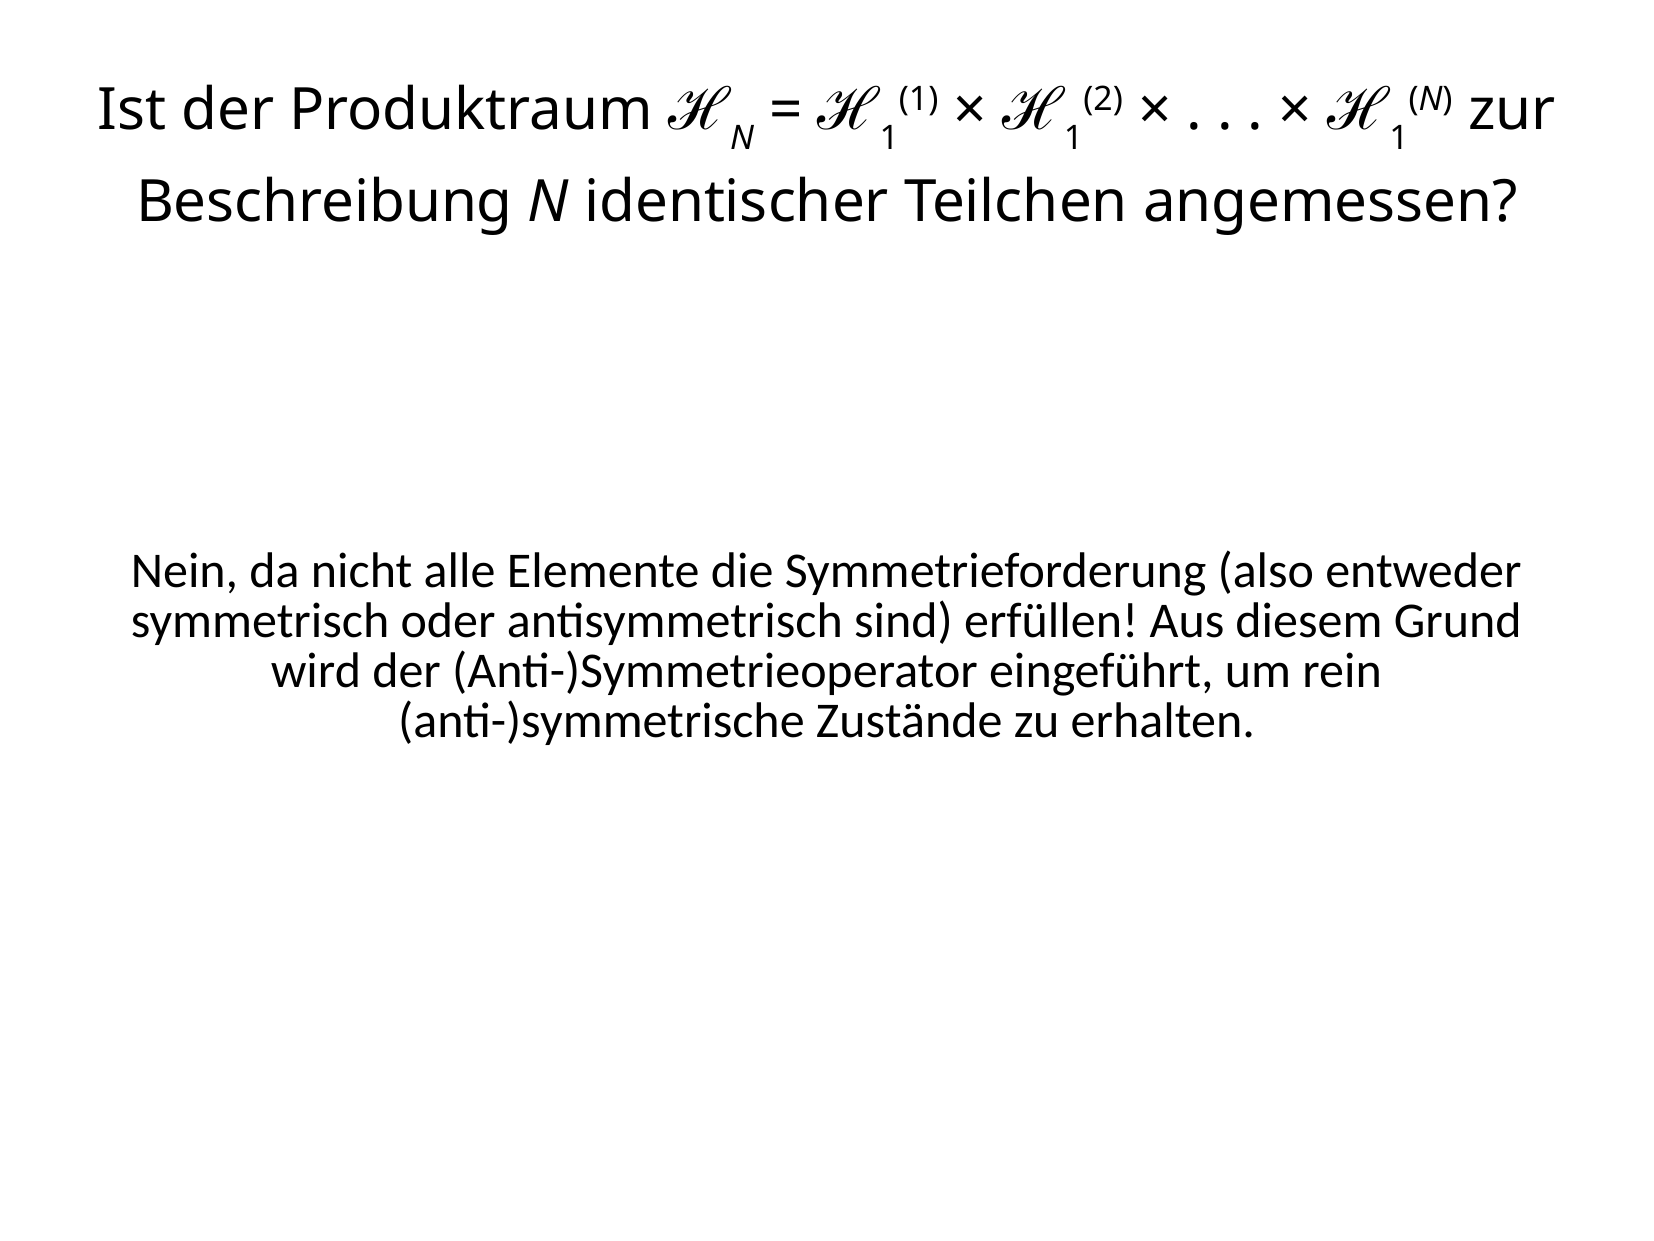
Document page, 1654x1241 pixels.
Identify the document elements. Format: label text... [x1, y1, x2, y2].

subtitle Nein, da nicht alle Elemente die Symmetrieforderung (also entweder symmetrisch oder antisymmetrisch sind) erfüllen! Aus diesem Grund wird der (Anti-)Symmetrieoperator eingeführt, um rein (anti-)symmetrische Zustände zu erhalten. [82, 290, 1571, 1010]
title Ist der Produktraum ℋN = ℋ1(1) × ℋ1(2) × . . . × ℋ1(N) zur Beschreibung N identischer Teilchen angemessen? [82, 49, 1571, 257]
